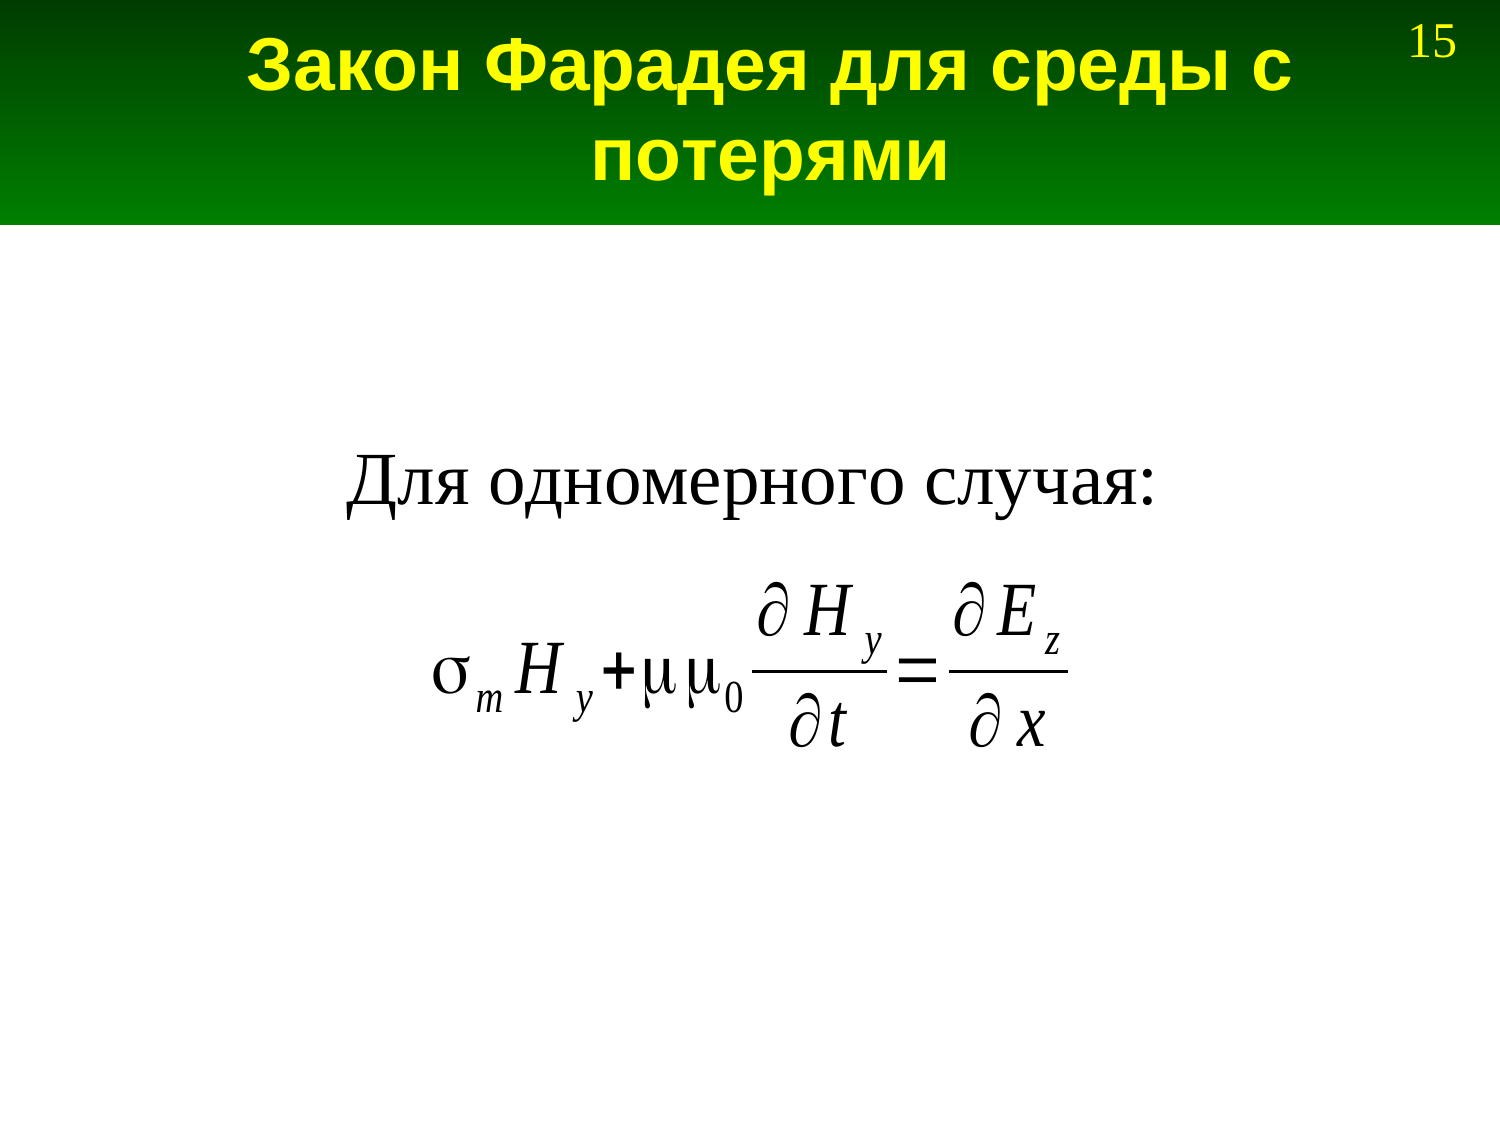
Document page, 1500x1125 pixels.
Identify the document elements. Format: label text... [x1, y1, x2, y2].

chart [415, 568, 1085, 764]
title Закон Фарадея для среды с потерями [100, 7, 1441, 204]
text_box Для одномерного случая: [331, 422, 1175, 527]
